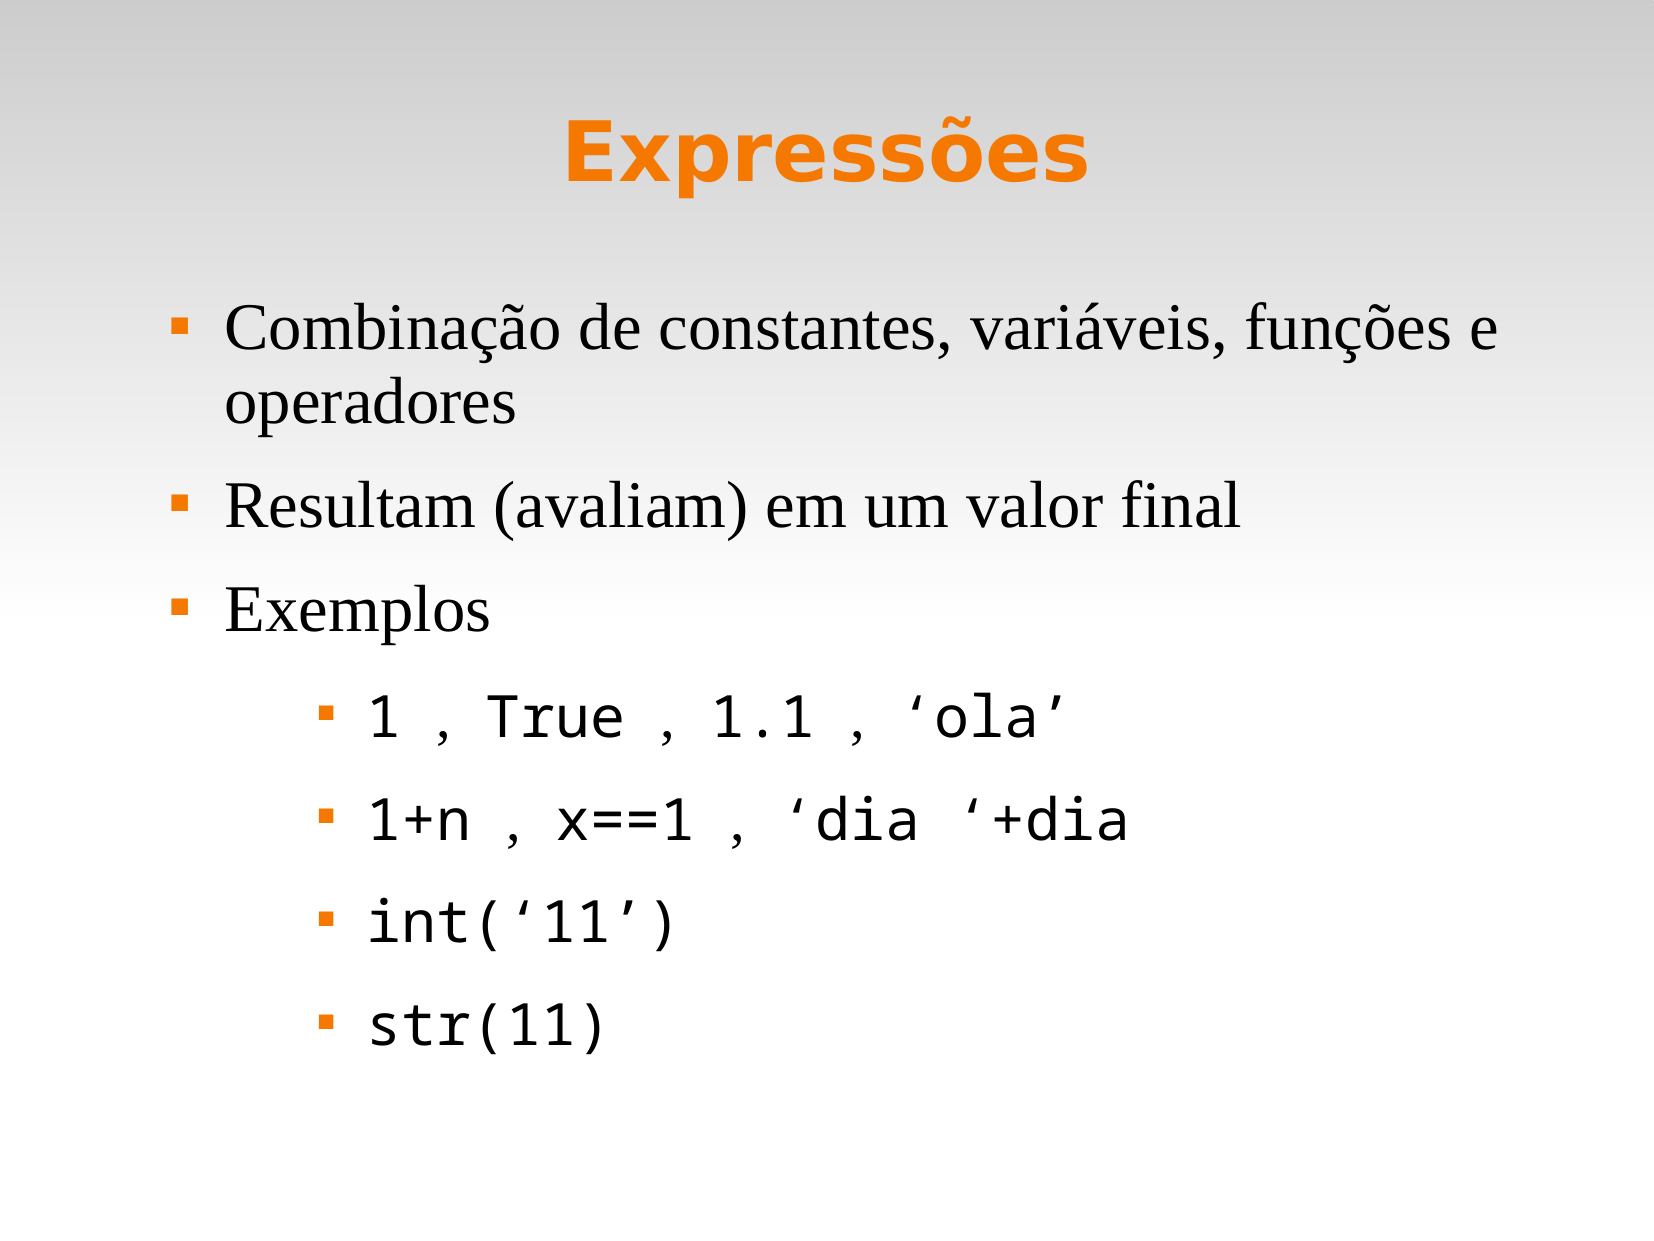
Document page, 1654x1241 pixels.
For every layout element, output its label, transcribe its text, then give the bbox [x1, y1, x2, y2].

title Expressões [82, 49, 1571, 257]
list Combinação de constantes, variáveis, funções e operadores Resultam (avaliam) em um valor final Exemplos 1 , True , 1.1 , ‘ola’ 1+n , x==1 , ‘dia ‘+dia int(‘11’) str(11) [82, 290, 1571, 1109]
